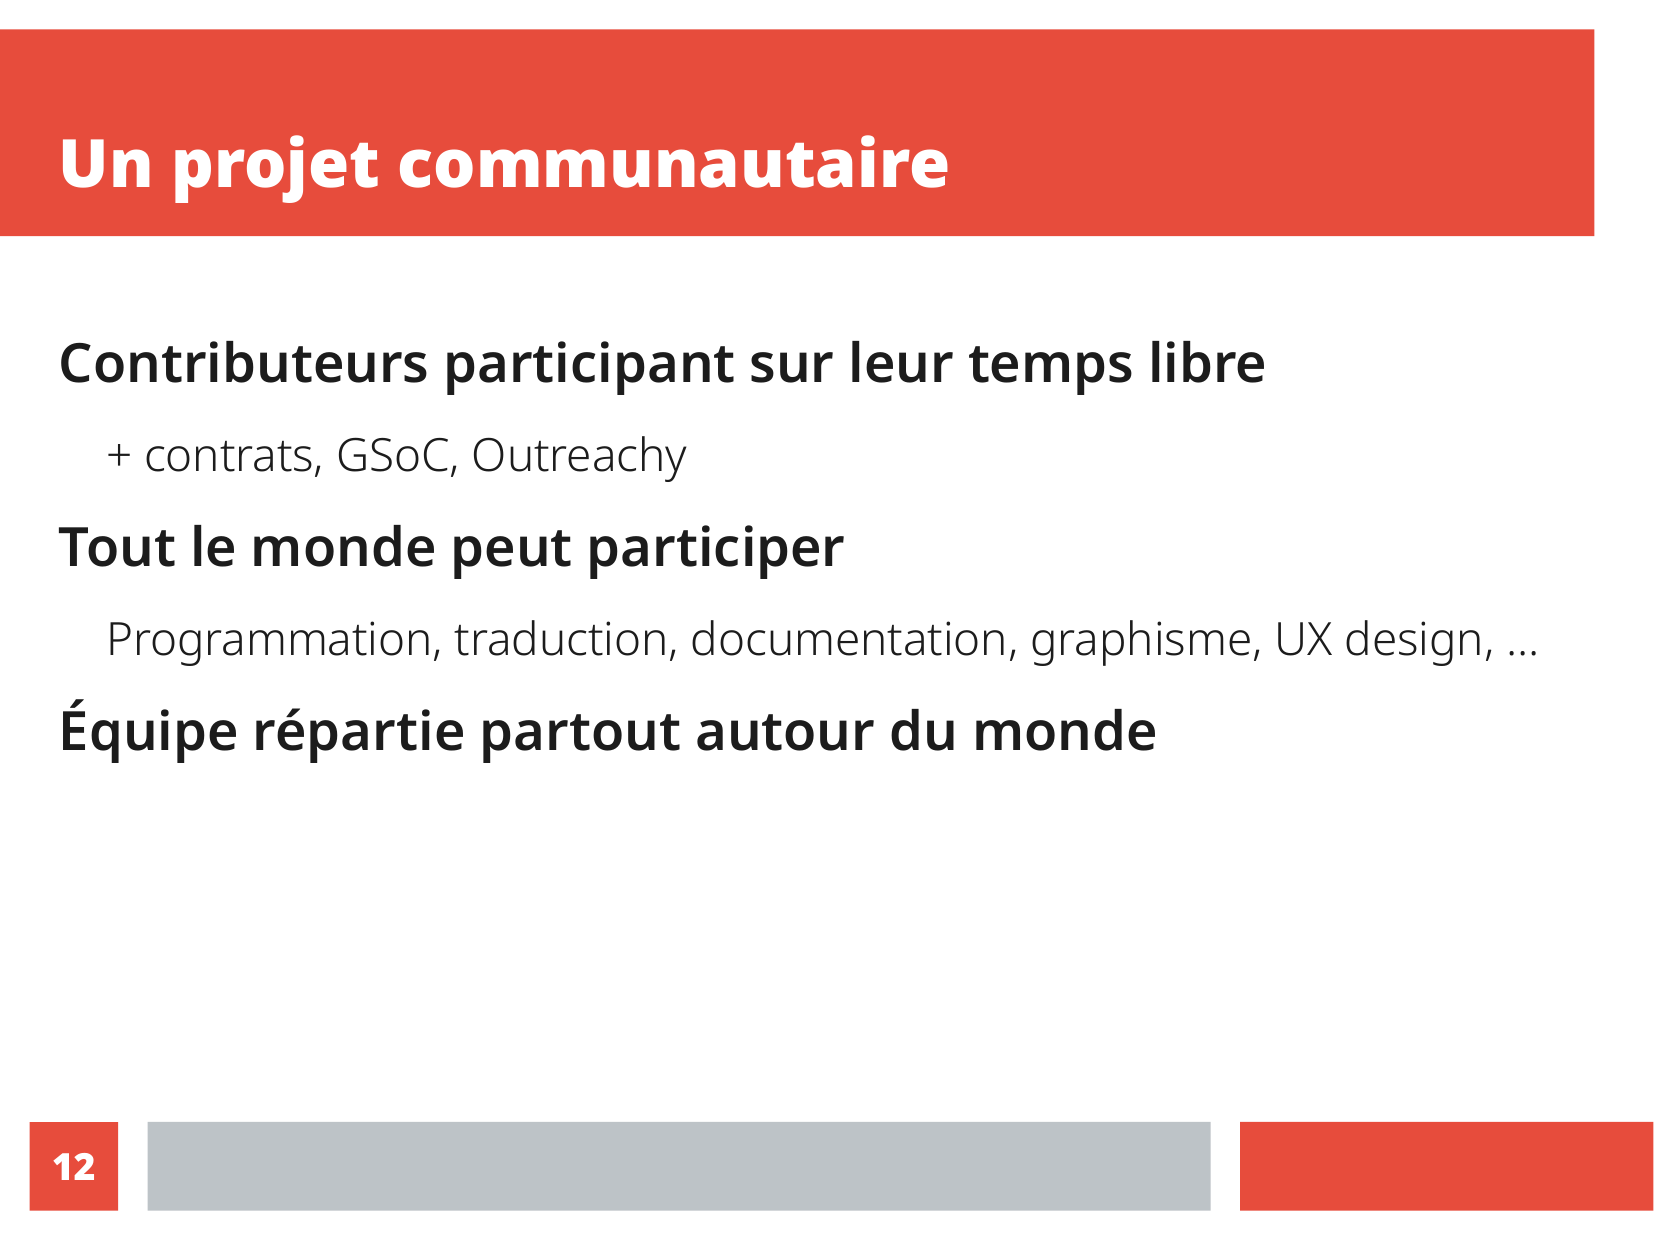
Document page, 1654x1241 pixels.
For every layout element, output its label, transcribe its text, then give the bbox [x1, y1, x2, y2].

title Un projet communautaire [59, 59, 1595, 207]
list Contributeurs participant sur leur temps libre + contrats, GSoC, Outreachy Tout le monde peut participer Programmation, traduction, documentation, graphisme, UX design, ... Équipe répartie partout autour du monde [59, 324, 1565, 1093]
